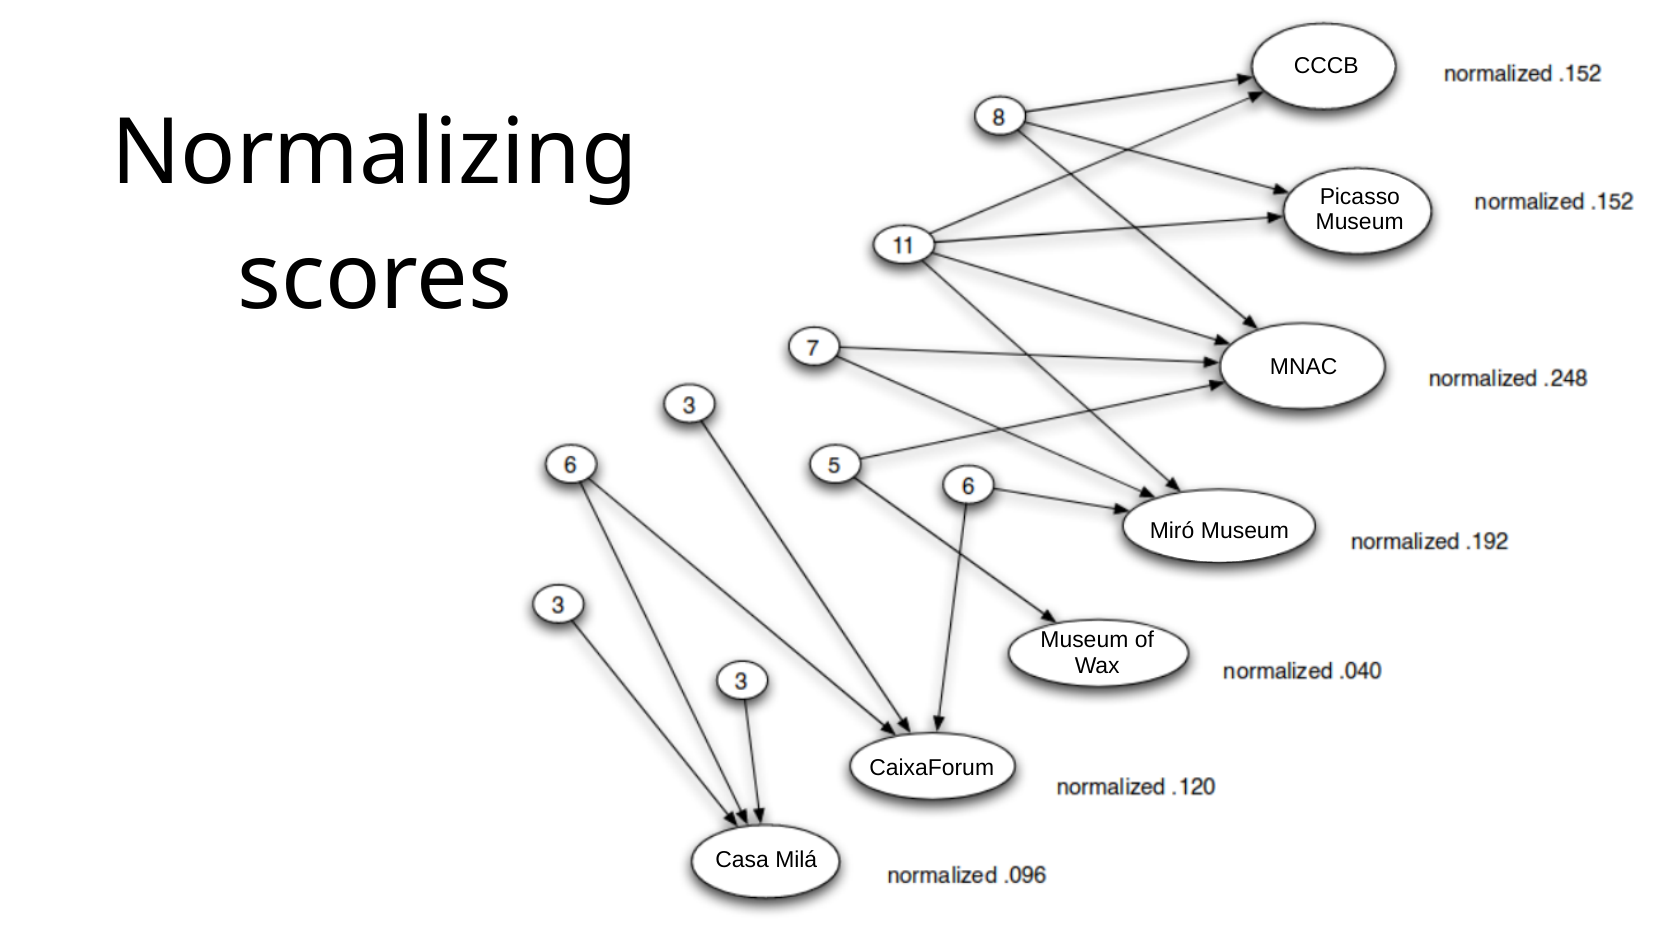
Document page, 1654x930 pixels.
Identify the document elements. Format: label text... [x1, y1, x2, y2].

text_box MNAC [1235, 328, 1372, 406]
text_box Museum of Wax [1020, 621, 1175, 684]
text_box Casa Milá [695, 833, 837, 886]
title Normalizing scores [0, 1, 751, 420]
text_box CCCB [1258, 35, 1395, 96]
text_box CaixaForum [857, 741, 1007, 794]
text_box Picasso Museum [1291, 170, 1428, 248]
text_box Miró Museum [1135, 499, 1304, 562]
picture [490, 0, 1653, 930]
